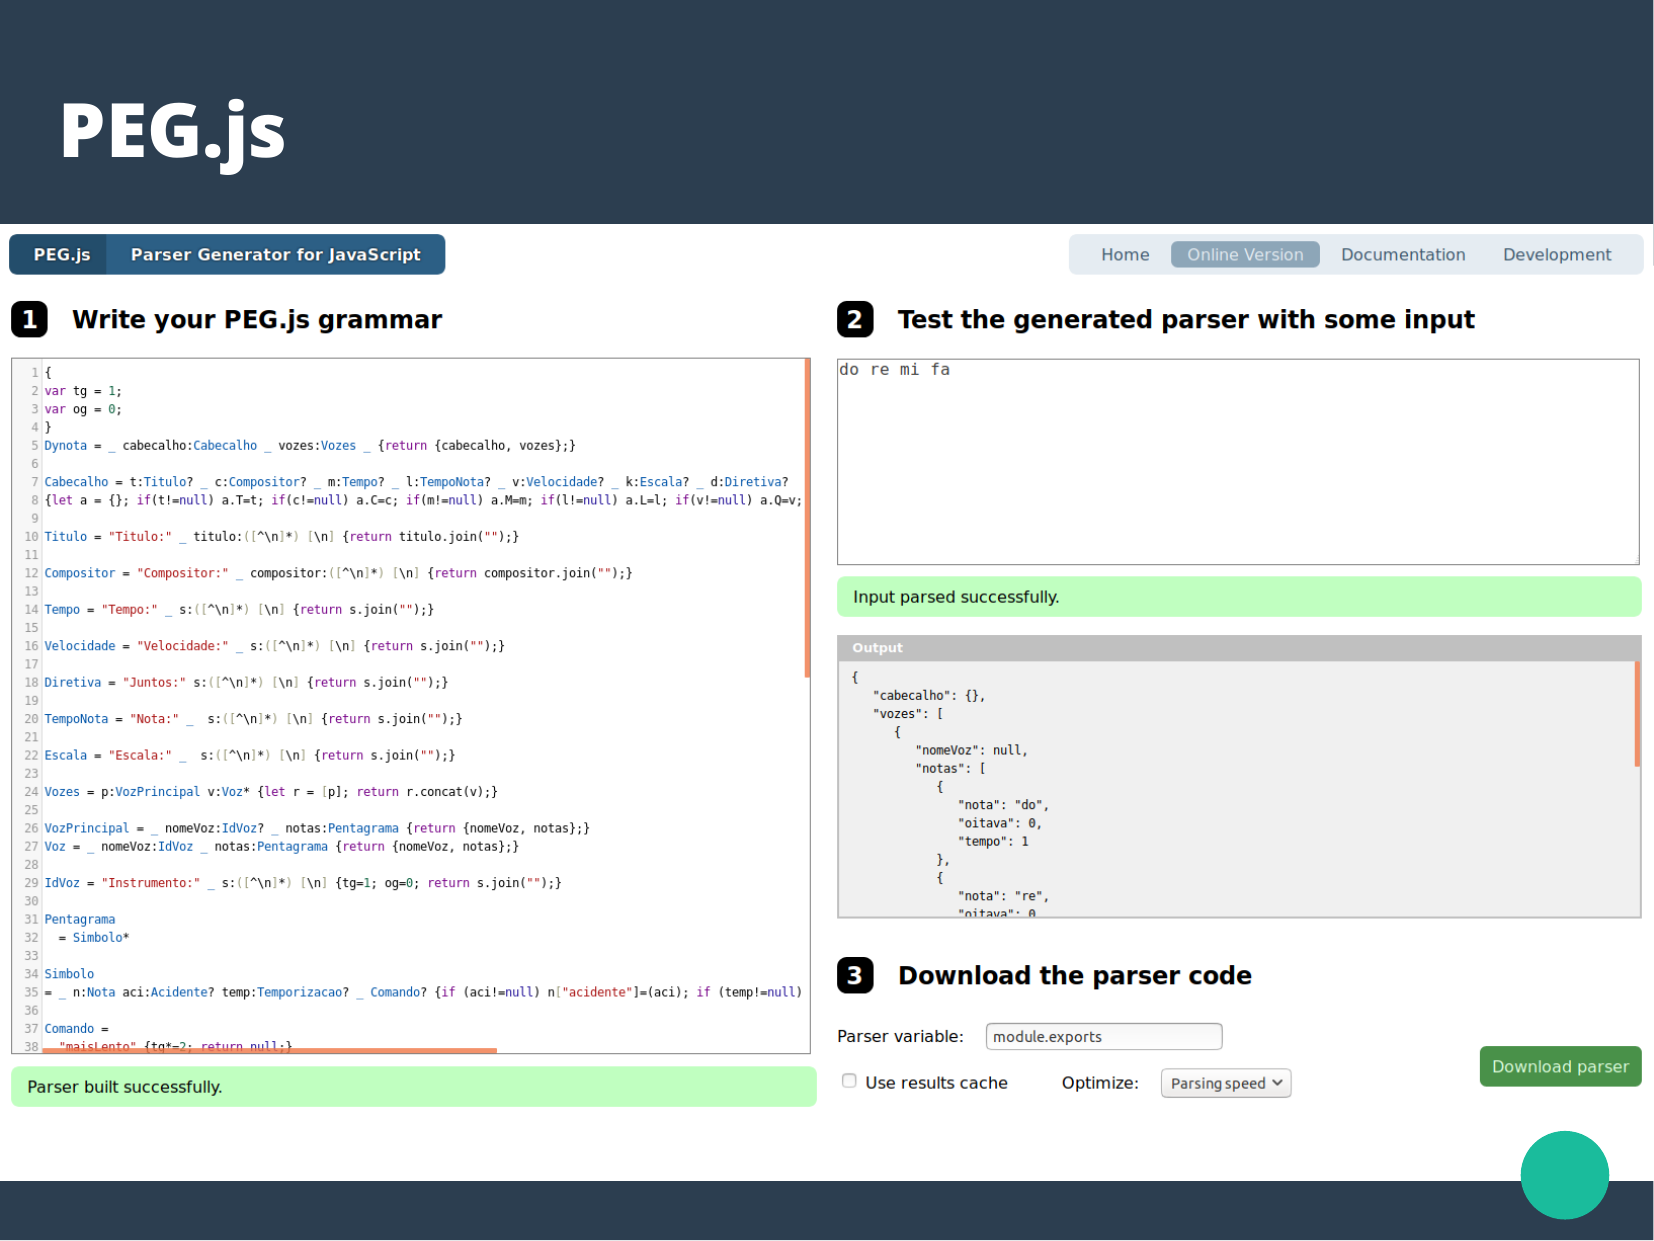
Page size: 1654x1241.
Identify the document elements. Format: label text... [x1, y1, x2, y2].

picture [0, 224, 1654, 1119]
title PEG.js [59, 49, 1595, 207]
